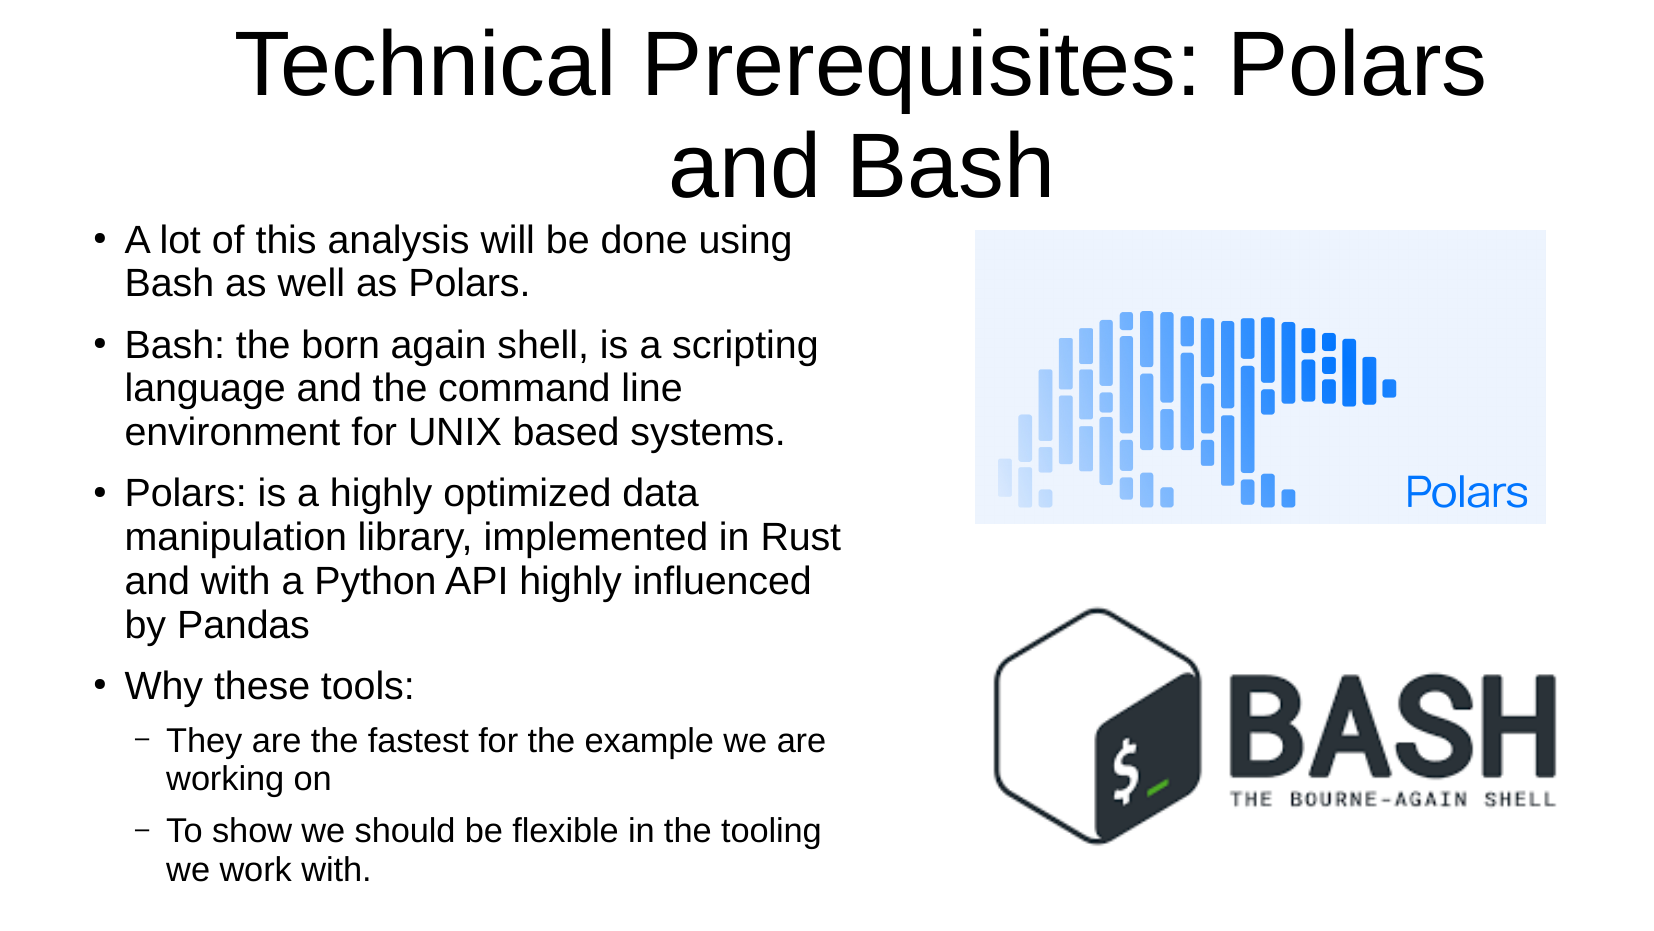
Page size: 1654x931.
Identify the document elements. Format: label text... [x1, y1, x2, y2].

picture [975, 230, 1576, 925]
list A lot of this analysis will be done using Bash as well as Polars. Bash: the born again shell, is a scripting language and the command line environment for UNIX based systems. Polars: is a highly optimized data manipulation library, implemented in Rust and with a Python API highly influenced by Pandas Why these tools: They are the fastest for the example we are working on To show we should be flexible in the tooling we work with. [82, 217, 863, 901]
title Technical Prerequisites: Polars and Bash [82, 12, 1571, 218]
